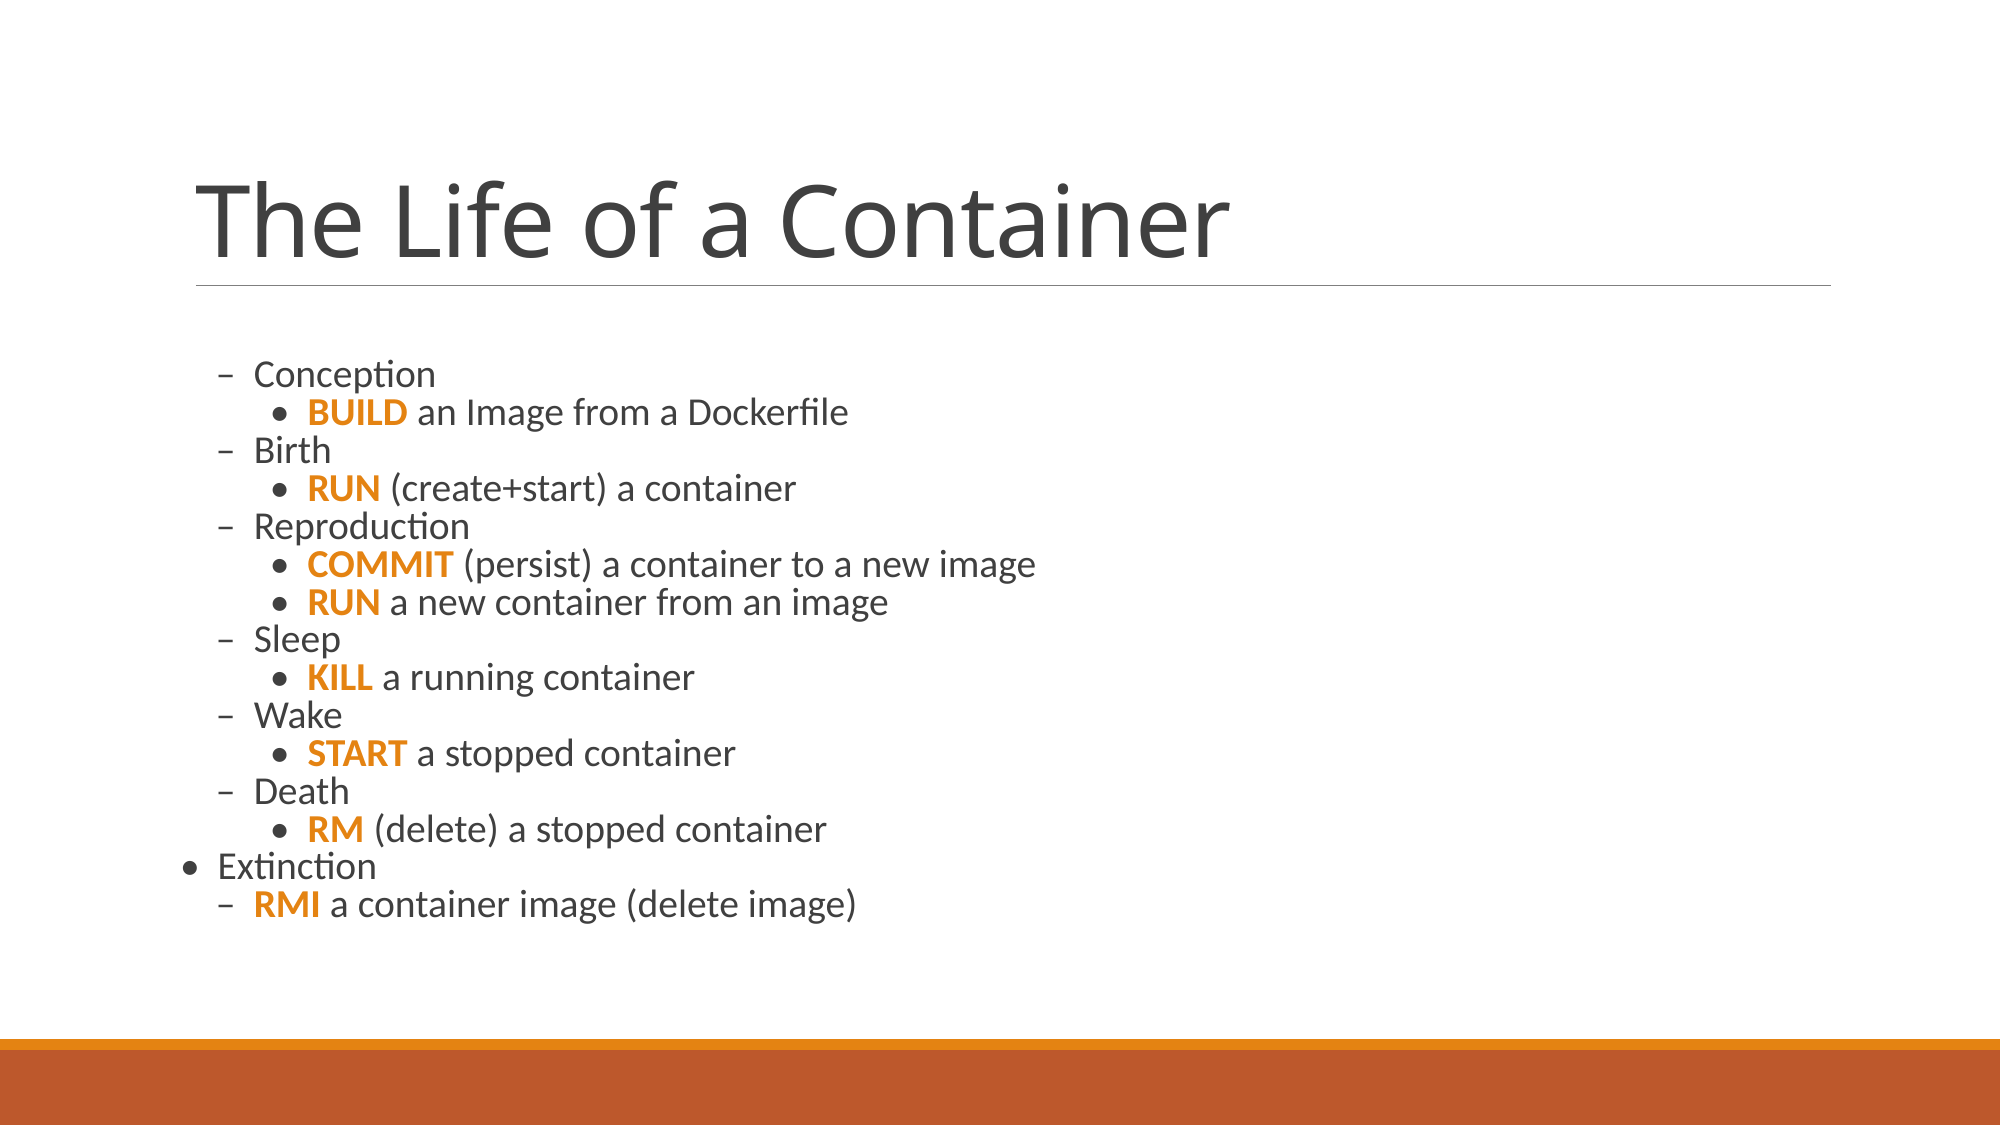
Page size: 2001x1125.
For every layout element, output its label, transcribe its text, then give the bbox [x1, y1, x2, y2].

list – Conception • BUILD an Image from a Dockerfile – Birth • RUN (create+start) a container – Reproduction • COMMIT (persist) a container to a new image • RUN a new container from an image – Sleep • KILL a running container – Wake • START a stopped container – Death • RM (delete) a stopped container • Extinction – RMI a container image (delete image) [180, 302, 1831, 963]
title The Life of a Container [180, 47, 1831, 286]
